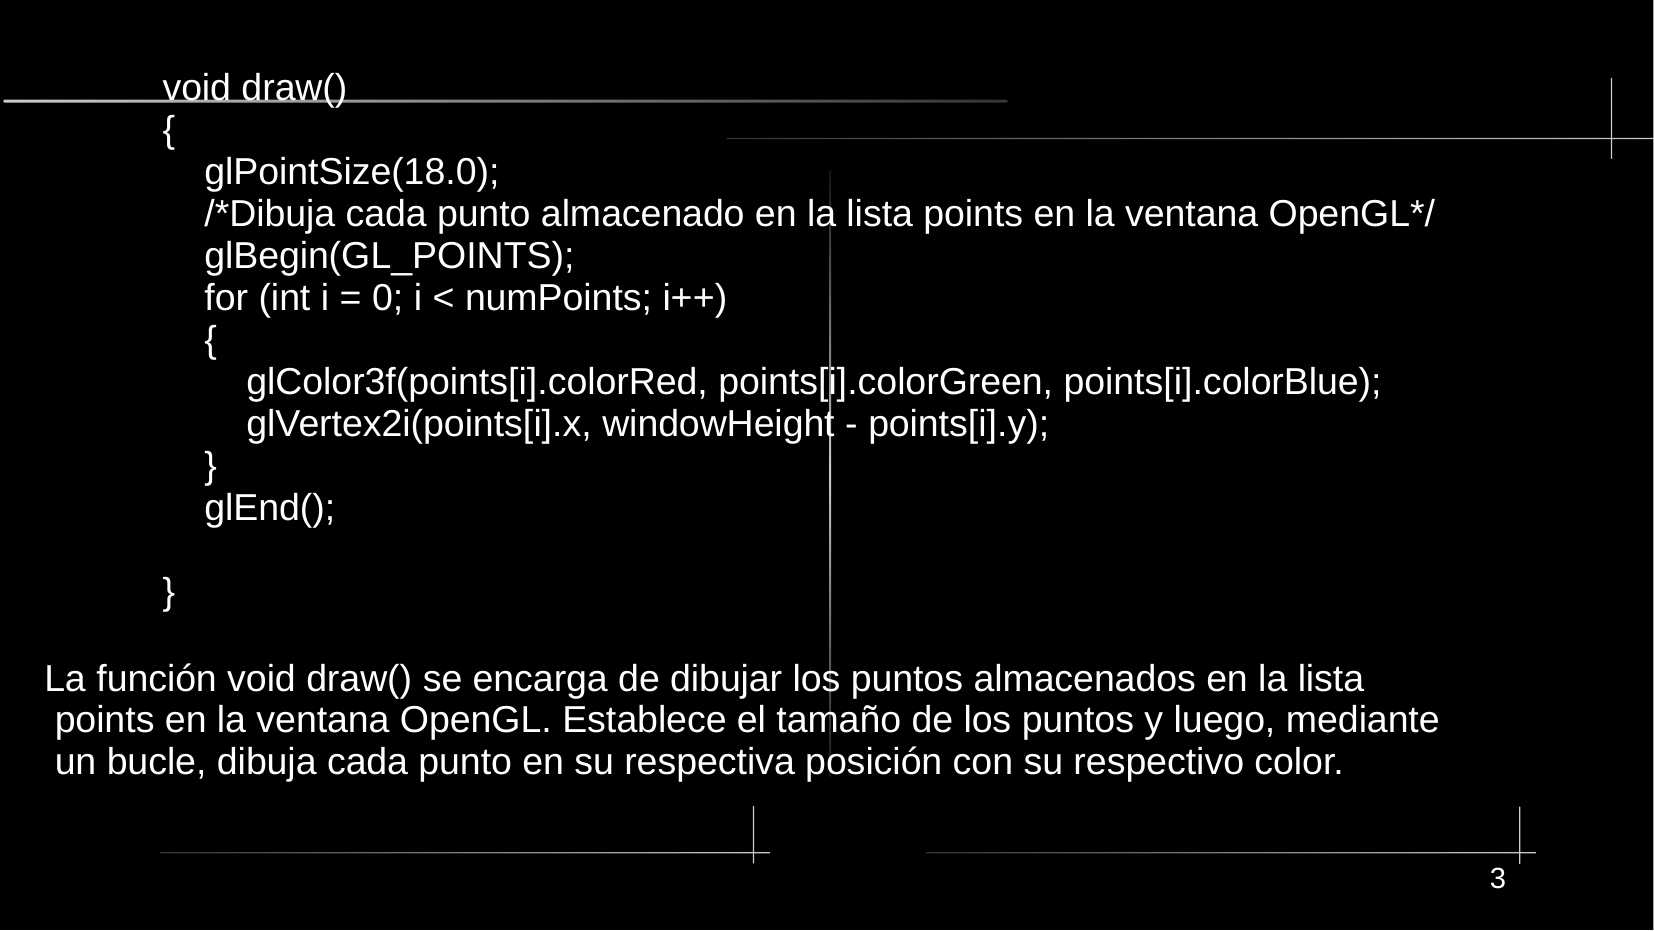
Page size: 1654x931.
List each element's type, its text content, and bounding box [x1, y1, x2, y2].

text_box void draw() { glPointSize(18.0); /*Dibuja cada punto almacenado en la lista points en la ventana OpenGL*/ glBegin(GL_POINTS); for (int i = 0; i < numPoints; i++) { glColor3f(points[i].colorRed, points[i].colorGreen, points[i].colorBlue); glVertex2i(points[i].x, windowHeight - points[i].y); } glEnd(); } [147, 59, 1451, 649]
text_box La función void draw() se encarga de dibujar los puntos almacenados en la lista points en la ventana OpenGL. Establece el tamaño de los puntos y luego, mediante un bucle, dibuja cada punto en su respectiva posición con su respectivo color. [29, 649, 1456, 791]
